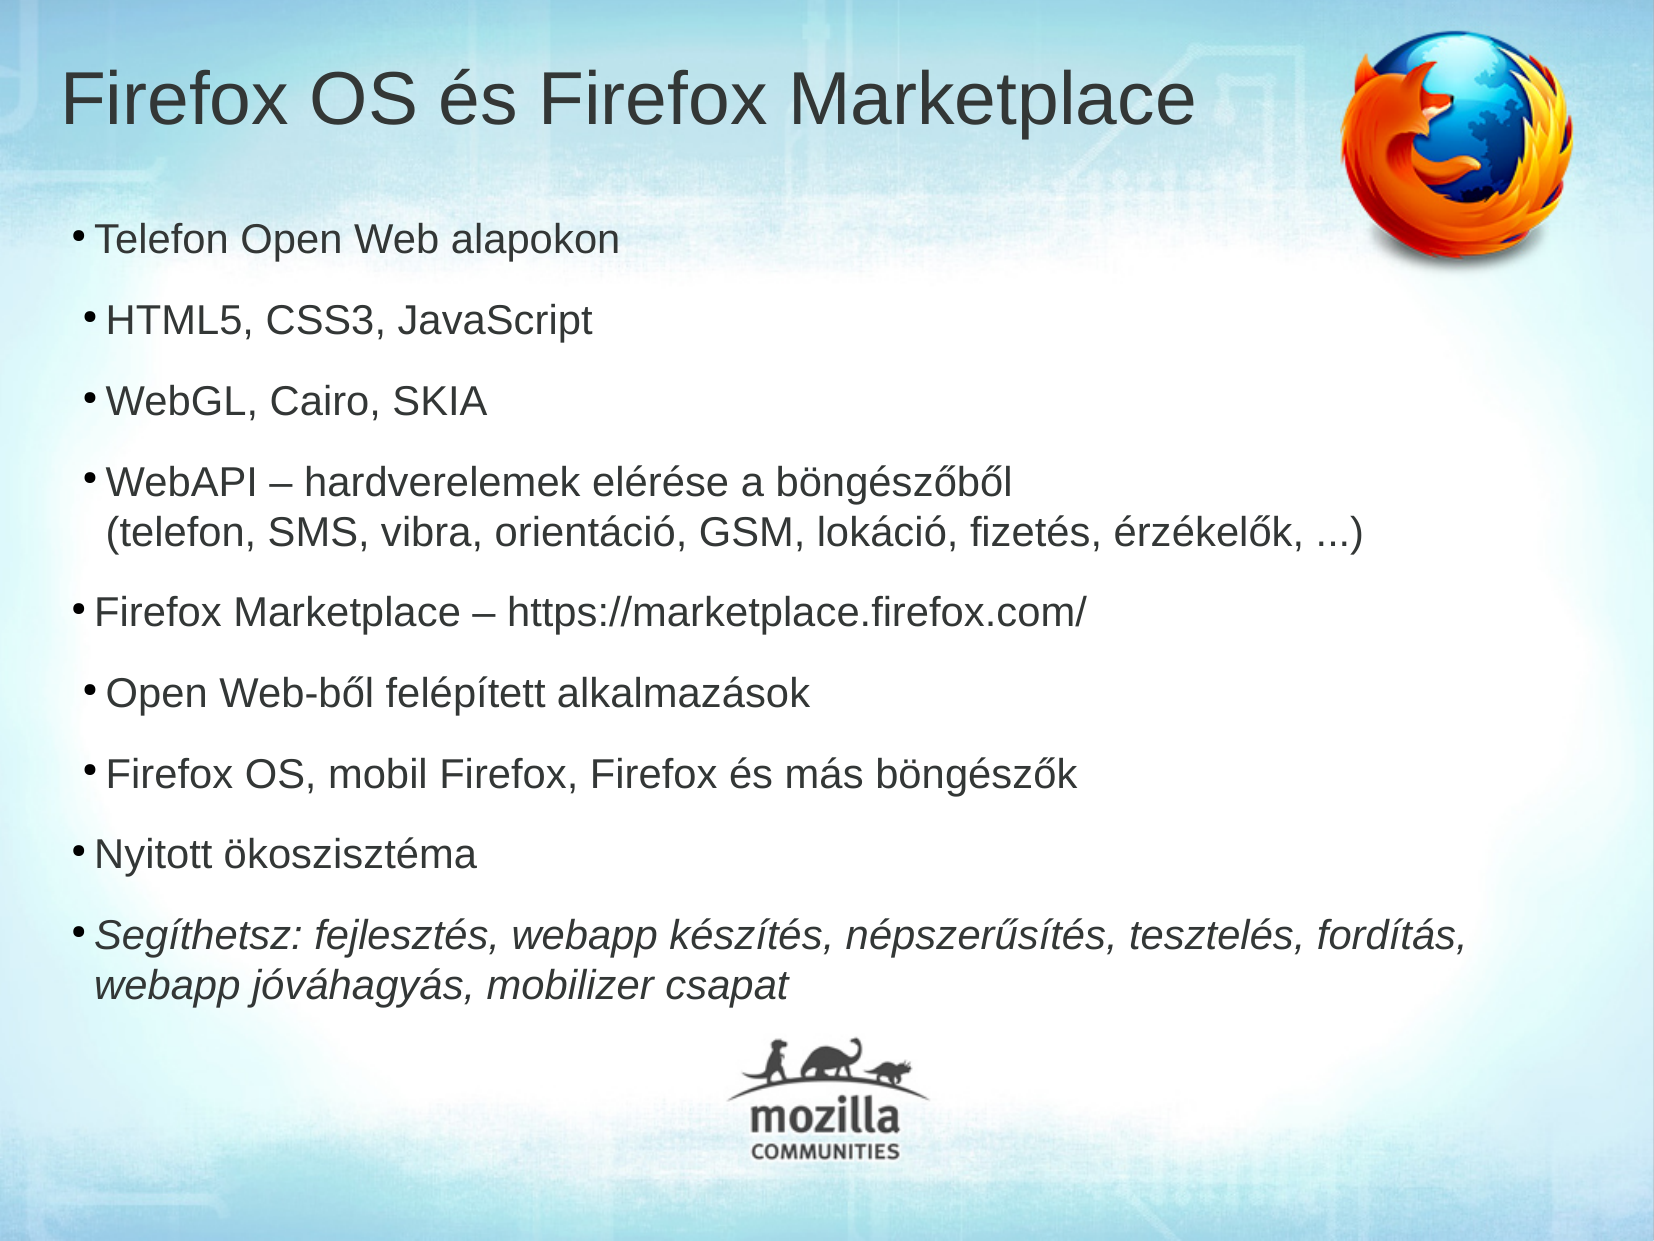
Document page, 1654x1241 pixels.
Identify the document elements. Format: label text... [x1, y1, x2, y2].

list Telefon Open Web alapokon HTML5, CSS3, JavaScript WebGL, Cairo, SKIA WebAPI – hardverelemek elérése a böngészőből (telefon, SMS, vibra, orientáció, GSM, lokáció, fizetés, érzékelők, ...) Firefox Marketplace – https://marketplace.firefox.com/ Open Web-ből felépített alkalmazások Firefox OS, mobil Firefox, Firefox és más böngészők Nyitott ökoszisztéma Segíthetsz: fejlesztés, webapp készítés, népszerűsítés, tesztelés, fordítás, webapp jóváhagyás, mobilizer csapat [51, 200, 1602, 1020]
title Firefox OS és Firefox Marketplace [51, 0, 1323, 189]
picture [0, 0, 1654, 1241]
